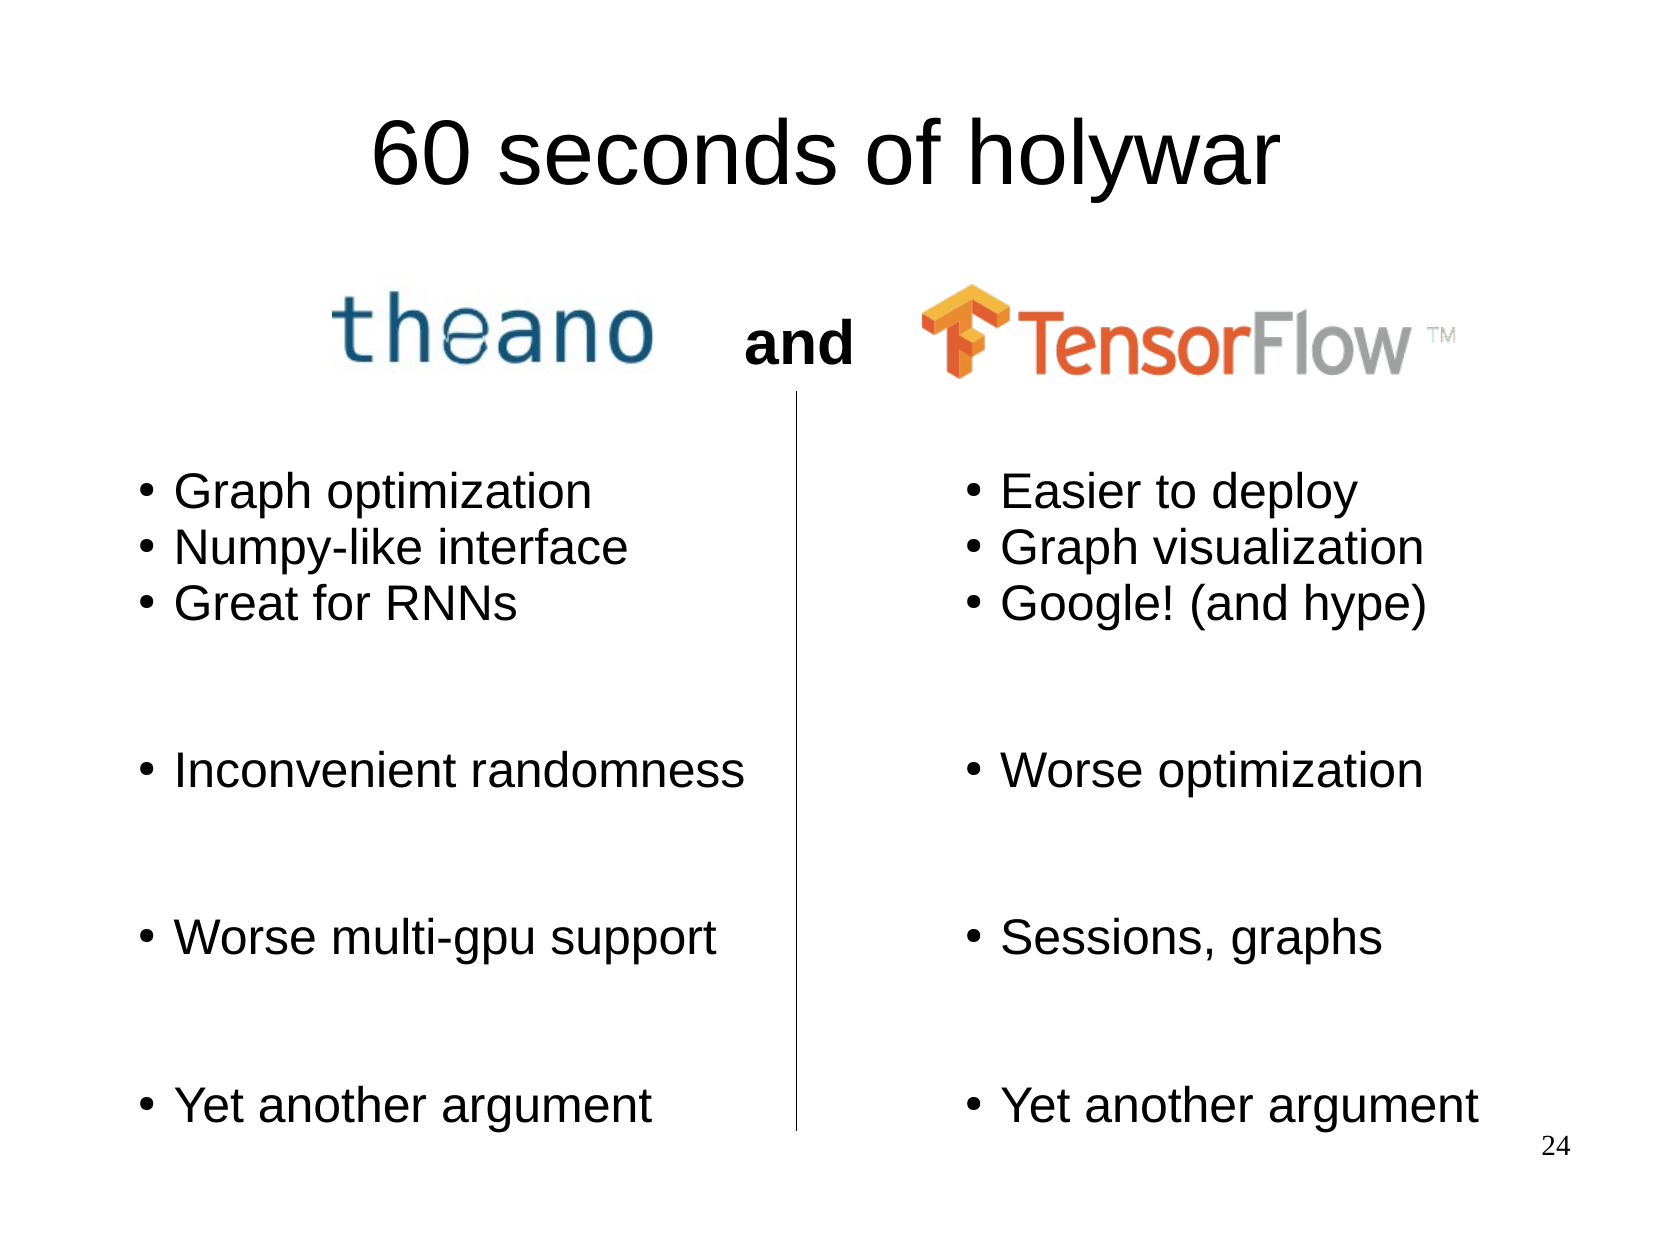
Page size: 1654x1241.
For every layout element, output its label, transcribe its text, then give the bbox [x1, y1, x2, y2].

title 60 seconds of holywar [82, 49, 1571, 257]
text_box Graph optimization Numpy-like interface Great for RNNs Inconvenient randomness Worse multi-gpu support Yet another argument [123, 456, 761, 1147]
text_box Easier to deploy Graph visualization Google! (and hype) Worse optimization Sessions, graphs Yet another argument [950, 456, 1495, 1147]
picture [332, 267, 653, 412]
picture [922, 282, 1456, 380]
text_box and [729, 297, 898, 383]
